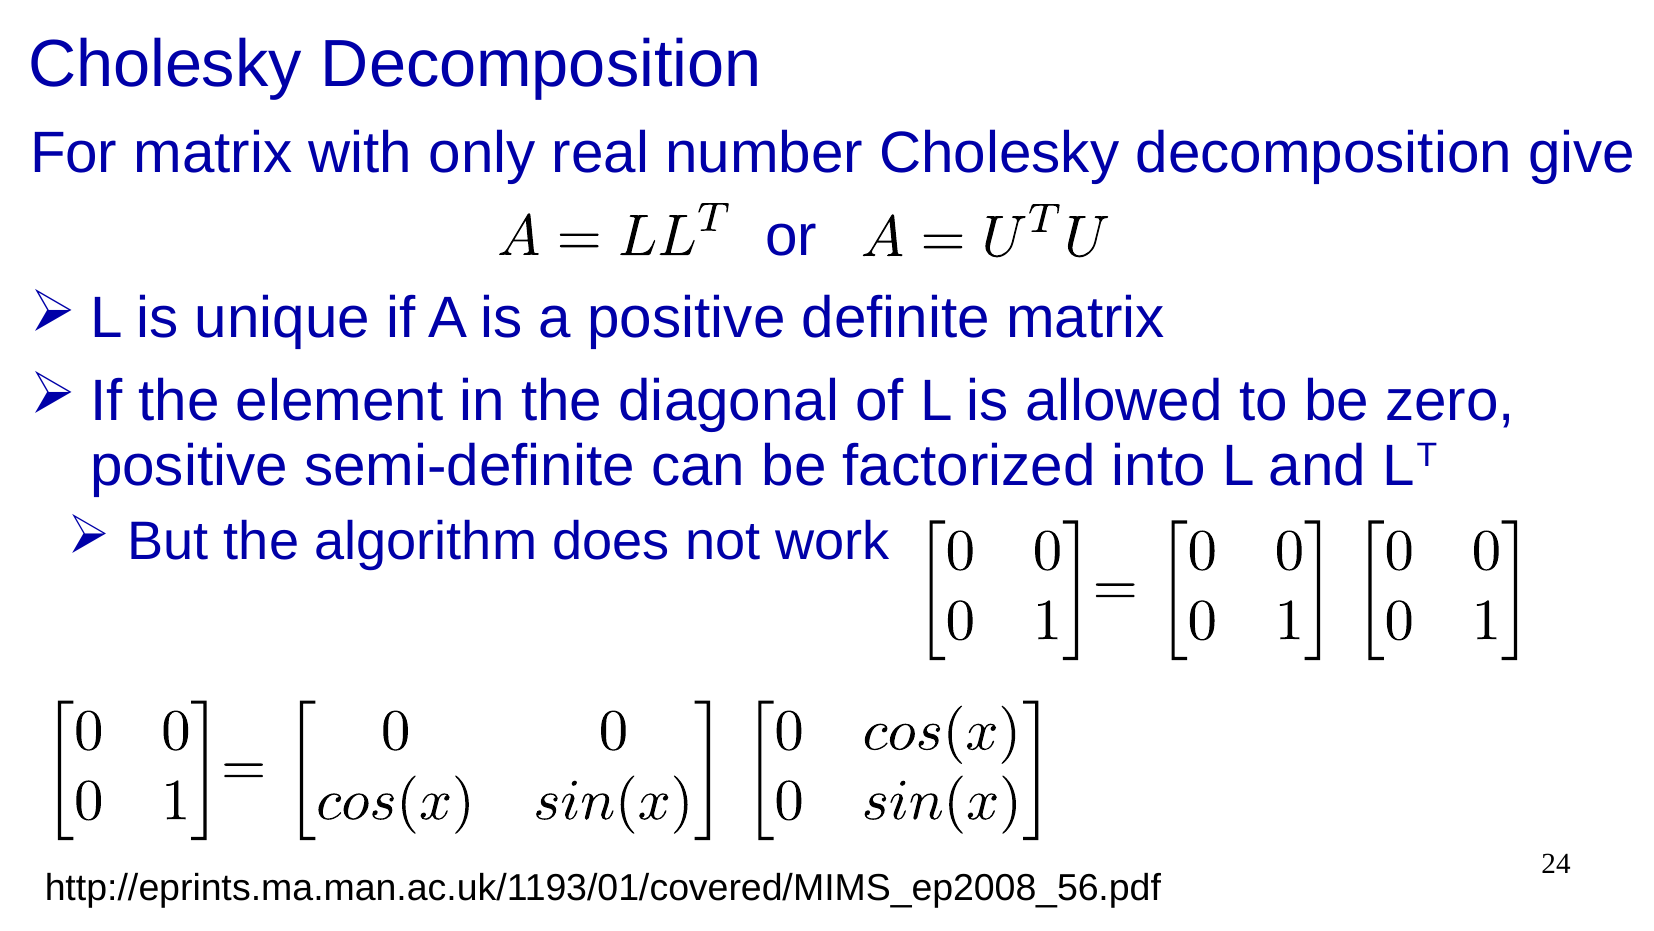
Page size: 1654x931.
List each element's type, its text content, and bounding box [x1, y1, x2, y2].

list For matrix with only real number Cholesky decomposition give or L is unique if A is a positive definite matrix If the element in the diagonal of L is allowed to be zero, positive semi-definite can be factorized into L and LT But the algorithm does not work [30, 120, 1645, 916]
text_box [860, 204, 1111, 258]
text_box [497, 203, 731, 256]
text_box [43, 700, 1053, 841]
text_box [915, 520, 1532, 661]
title Cholesky Decomposition [28, 21, 1626, 106]
text_box http://eprints.ma.man.ac.uk/1193/01/covered/MIMS_ep2008_56.pdf [30, 858, 1180, 916]
